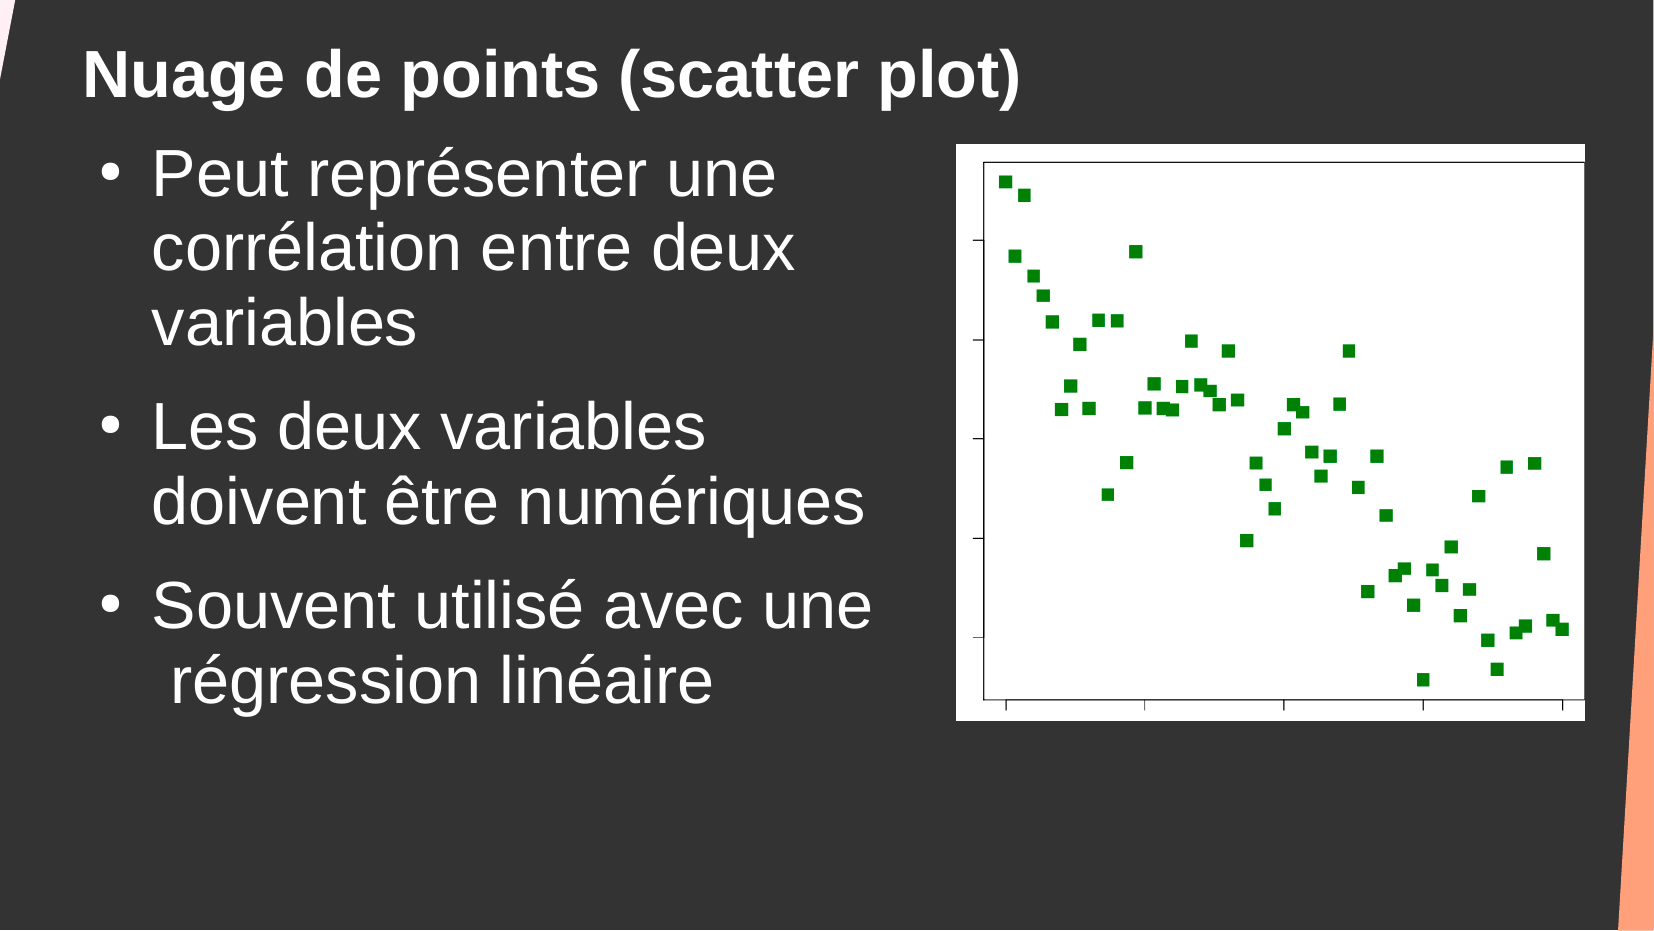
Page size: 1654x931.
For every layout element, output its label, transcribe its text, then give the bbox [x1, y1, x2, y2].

picture [956, 144, 1585, 721]
text_box [0, 0, 16, 80]
text_box [1618, 320, 1654, 931]
title Nuage de points (scatter plot) [82, 37, 1571, 115]
list Peut représenter une corrélation entre deux variables Les deux variables doivent être numériques Souvent utilisé avec une régression linéaire [80, 135, 886, 815]
